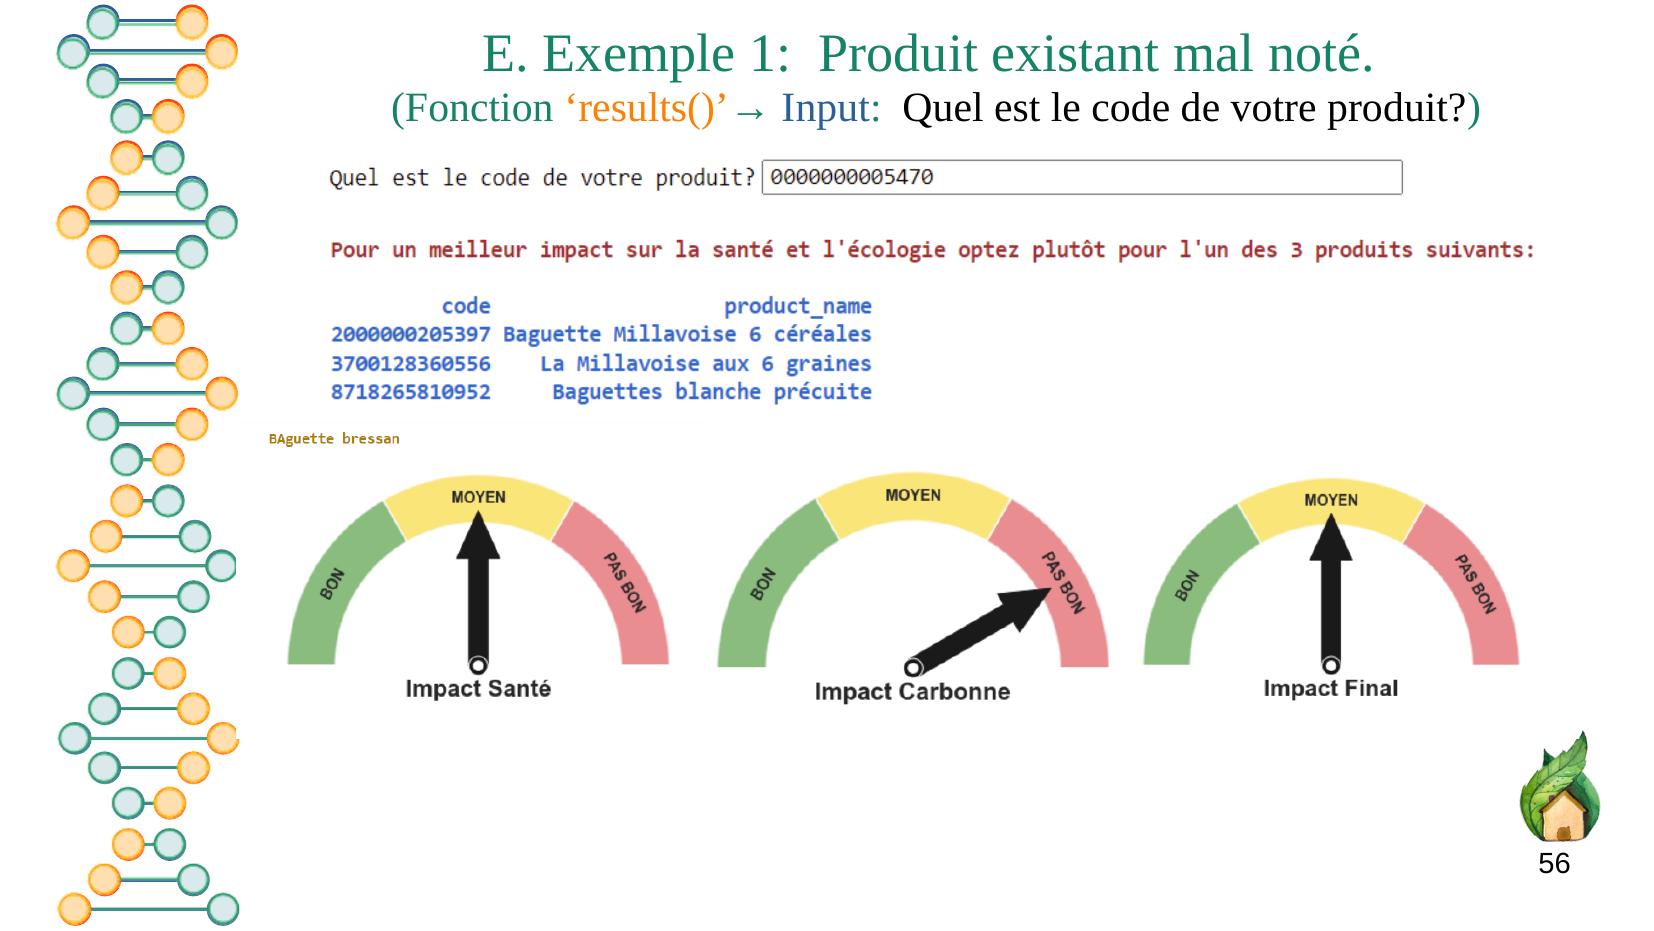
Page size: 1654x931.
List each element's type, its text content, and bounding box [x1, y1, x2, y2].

picture [0, 0, 1544, 931]
picture [1135, 451, 1619, 845]
title E. Exemple 1: Produit existant mal noté. (Fonction ‘results()’→ Input: Quel est le code de votre produit?) [351, 0, 1565, 154]
